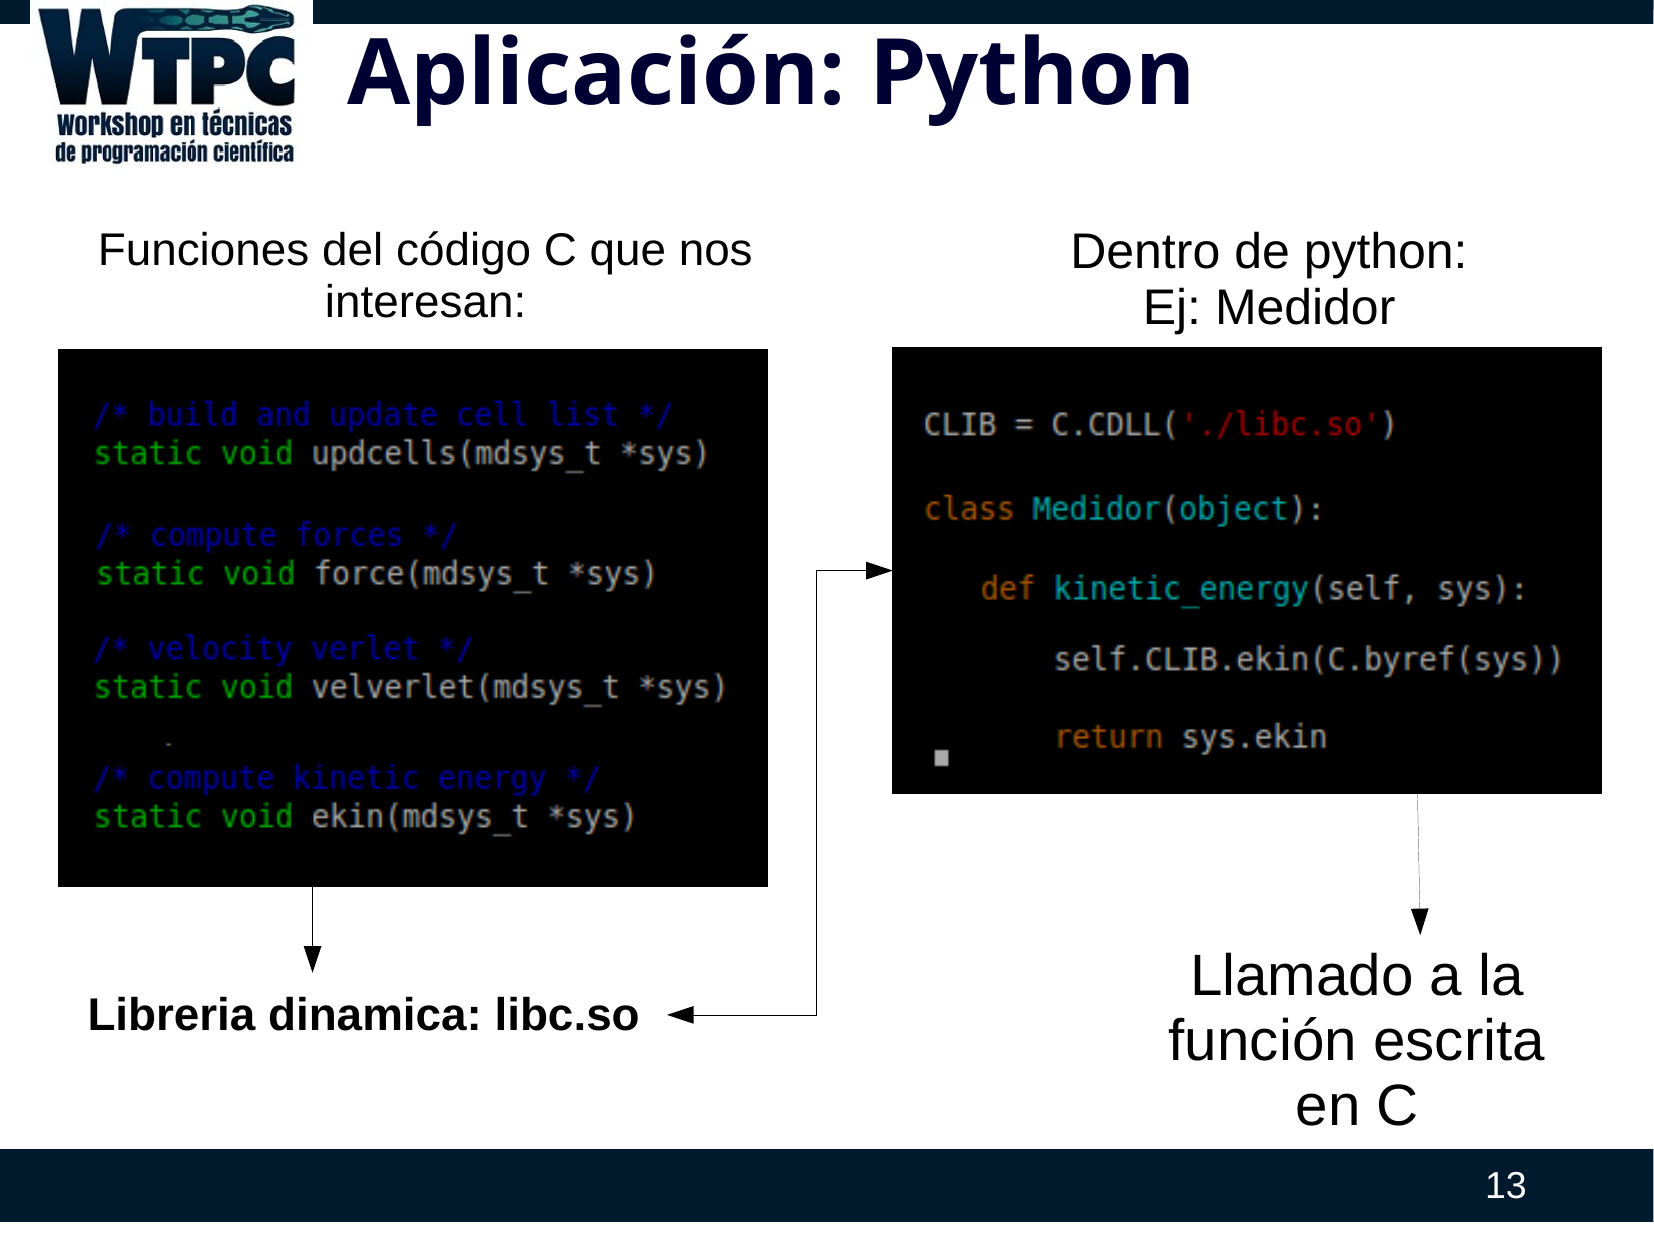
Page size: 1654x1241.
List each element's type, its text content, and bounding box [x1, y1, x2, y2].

text_box Dentro de python: Ej: Medidor [1028, 216, 1510, 347]
text_box Llamado a la función escrita en C [1119, 935, 1596, 1146]
picture [0, 0, 1654, 175]
text_box <número> [1470, 1156, 1654, 1228]
picture [0, 1149, 1654, 1223]
title Aplicación: Python [347, 24, 1569, 125]
picture [892, 347, 1602, 794]
text_box Funciones del código C que nos interesan: [24, 216, 827, 335]
text_box Libreria dinamica: libc.so [60, 981, 667, 1048]
picture [58, 349, 768, 887]
